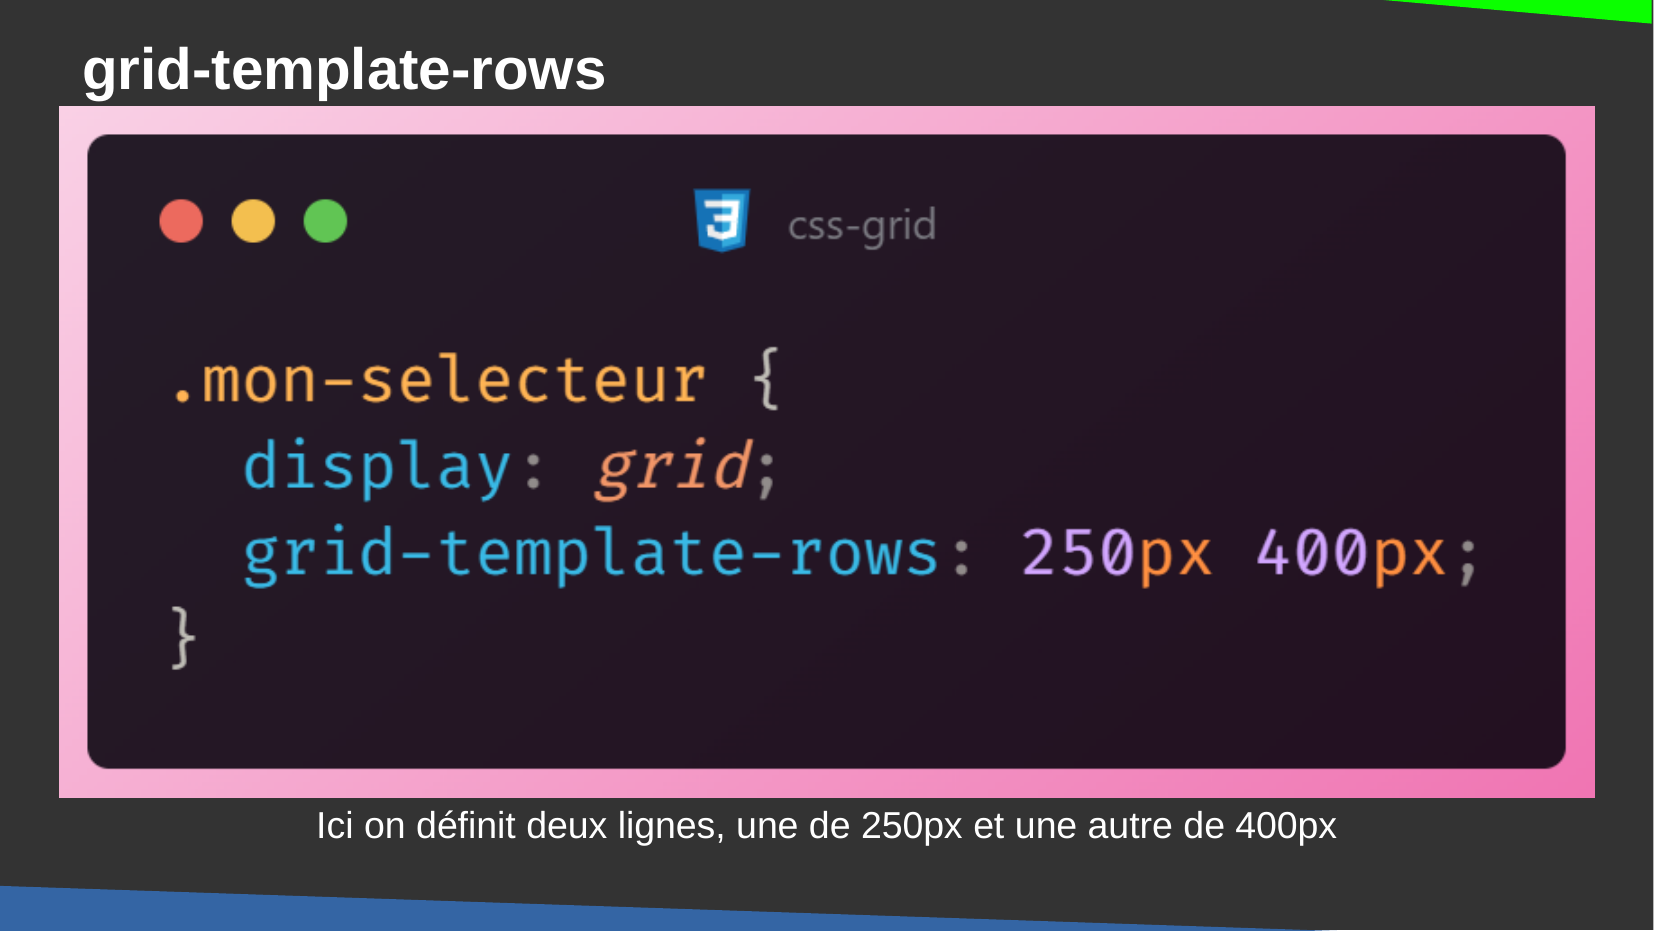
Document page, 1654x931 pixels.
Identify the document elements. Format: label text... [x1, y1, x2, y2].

text_box [1383, 0, 1652, 24]
title grid-template-rows [82, 37, 1571, 106]
text_box [0, 885, 1337, 931]
text_box Ici on définit deux lignes, une de 250px et une autre de 400px [118, 798, 1536, 863]
picture [59, 106, 1595, 798]
